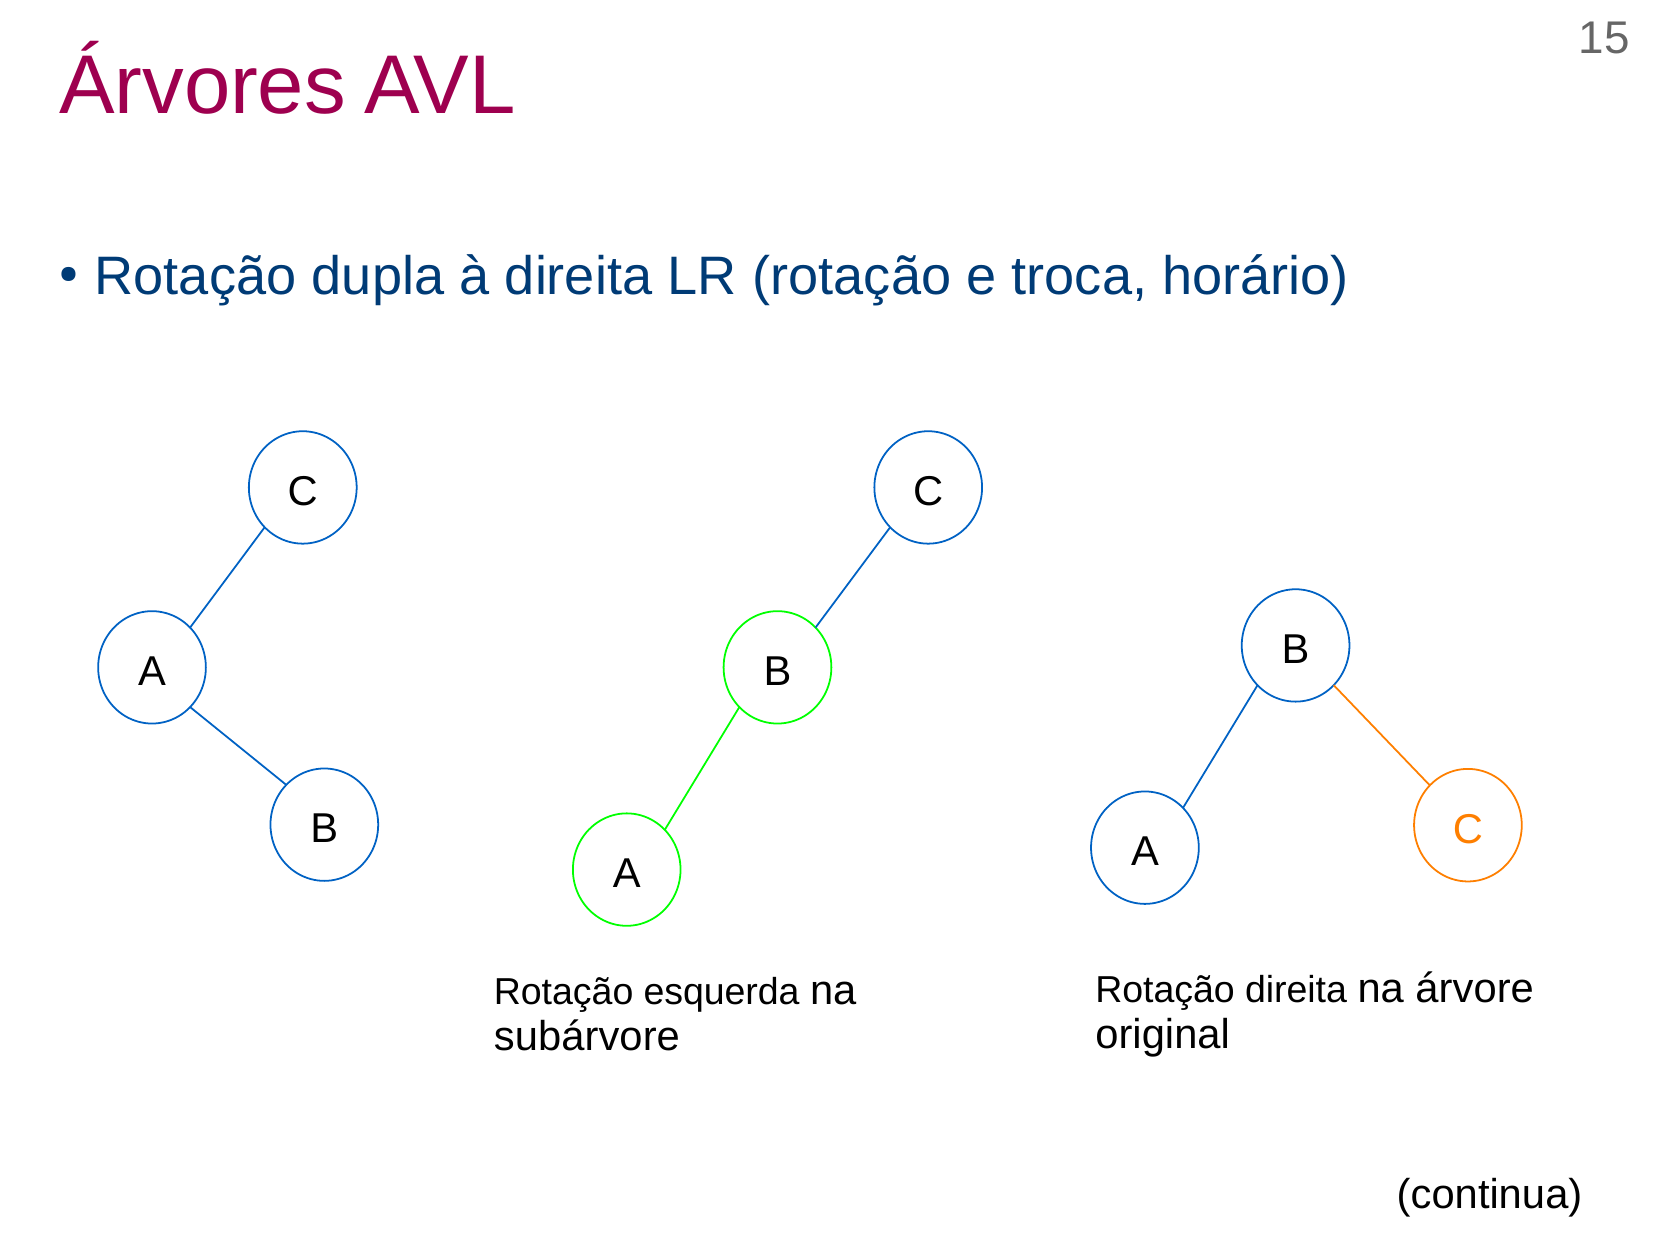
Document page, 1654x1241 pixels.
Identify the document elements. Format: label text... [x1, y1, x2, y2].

text_box A [98, 611, 206, 724]
text_box A [572, 813, 681, 926]
text_box Rotação esquerda na subárvore [479, 958, 993, 1140]
text_box (continua) [1381, 1163, 1598, 1225]
text_box A [1091, 791, 1199, 904]
text_box B [270, 768, 379, 881]
text_box C [874, 431, 983, 544]
title Árvores AVL [59, 29, 1595, 148]
text_box C [1414, 768, 1522, 882]
text_box B [723, 611, 832, 724]
text_box C [248, 431, 357, 544]
text_box Rotação direita na árvore original [1080, 957, 1621, 1146]
text_box B [1241, 589, 1350, 702]
list Rotação dupla à direita LR (rotação e troca, horário) [59, 236, 1595, 1211]
